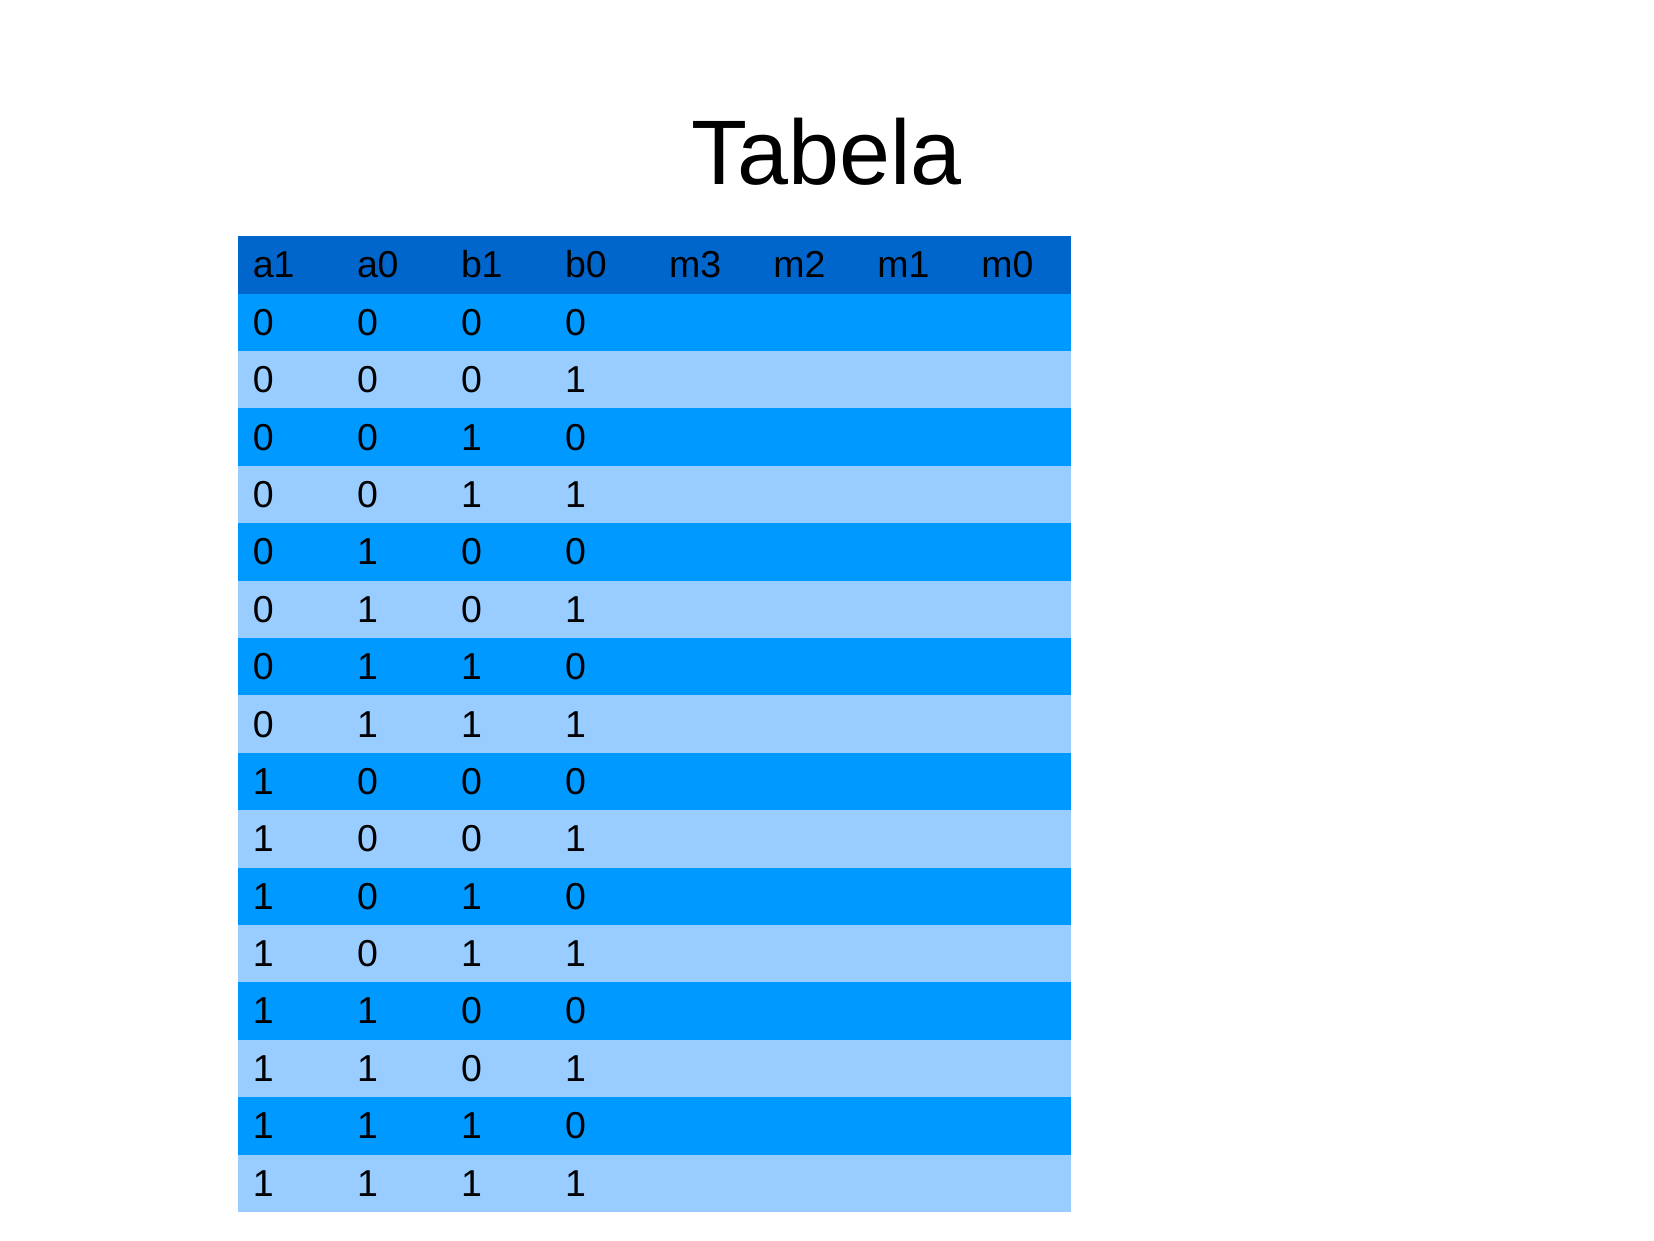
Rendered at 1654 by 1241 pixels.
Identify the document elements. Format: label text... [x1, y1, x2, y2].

table_cell [863, 868, 967, 925]
table_cell 1 [238, 925, 342, 982]
table_cell 0 [446, 1040, 550, 1097]
table_cell [759, 982, 863, 1040]
table_cell [654, 695, 759, 753]
table_cell [863, 294, 967, 351]
table_cell [654, 581, 759, 638]
table_cell 0 [550, 982, 654, 1040]
table_header m1 [863, 236, 967, 294]
table_cell [759, 581, 863, 638]
table_cell 1 [342, 1155, 446, 1212]
table_cell [759, 523, 863, 581]
table_cell [654, 351, 759, 408]
table_cell [759, 408, 863, 466]
table_cell [654, 810, 759, 868]
table_cell 0 [238, 351, 342, 408]
table_cell 0 [550, 868, 654, 925]
table_cell 1 [446, 408, 550, 466]
table_cell [863, 925, 967, 982]
table_cell 1 [342, 523, 446, 581]
table_cell [654, 638, 759, 695]
table_cell 1 [342, 695, 446, 753]
table_cell 0 [446, 523, 550, 581]
table_cell [759, 810, 863, 868]
table_header a1 [238, 236, 342, 294]
table_cell 0 [342, 351, 446, 408]
table_cell [967, 408, 1071, 466]
table_cell 1 [550, 925, 654, 982]
table_cell 1 [342, 982, 446, 1040]
table_cell [654, 408, 759, 466]
table_cell [863, 351, 967, 408]
table_cell [654, 1097, 759, 1155]
table_cell 1 [238, 1097, 342, 1155]
table_cell [759, 1040, 863, 1097]
table_cell [967, 581, 1071, 638]
table_cell 0 [446, 294, 550, 351]
table_cell 1 [238, 868, 342, 925]
table_cell 0 [550, 523, 654, 581]
table_cell [863, 466, 967, 523]
table_cell 0 [238, 294, 342, 351]
table_header m3 [654, 236, 759, 294]
table_cell 1 [550, 810, 654, 868]
table_cell [967, 810, 1071, 868]
table_cell [654, 1155, 759, 1212]
table_cell 1 [342, 581, 446, 638]
table_cell 0 [446, 810, 550, 868]
table_cell 1 [550, 695, 654, 753]
table_cell [863, 638, 967, 695]
table_cell [759, 753, 863, 810]
table_cell 1 [446, 868, 550, 925]
table_header a0 [342, 236, 446, 294]
title Tabela [82, 56, 1571, 250]
table_cell 1 [342, 638, 446, 695]
table_cell [967, 294, 1071, 351]
table_cell [863, 581, 967, 638]
table_cell 1 [446, 638, 550, 695]
table_cell 1 [446, 466, 550, 523]
table_cell 0 [342, 466, 446, 523]
table_cell 0 [446, 982, 550, 1040]
table_cell [654, 925, 759, 982]
table_cell [967, 868, 1071, 925]
table_cell 0 [238, 466, 342, 523]
table_cell 1 [342, 1040, 446, 1097]
table_cell 0 [550, 753, 654, 810]
table_cell 1 [550, 581, 654, 638]
table_cell [654, 523, 759, 581]
table_cell [863, 1040, 967, 1097]
table_cell 1 [342, 1097, 446, 1155]
table_cell [863, 1097, 967, 1155]
table_cell [759, 1097, 863, 1155]
table_cell 1 [446, 695, 550, 753]
table_cell [967, 466, 1071, 523]
table_cell [863, 523, 967, 581]
table_cell 0 [238, 638, 342, 695]
table_cell 0 [446, 581, 550, 638]
table_cell [967, 1155, 1071, 1212]
table_cell [654, 753, 759, 810]
table_cell 0 [238, 523, 342, 581]
table_cell 1 [446, 1155, 550, 1212]
table_cell [967, 695, 1071, 753]
table_cell [967, 753, 1071, 810]
table_cell 0 [342, 294, 446, 351]
table_cell 0 [446, 753, 550, 810]
table_cell 0 [550, 638, 654, 695]
table_cell 0 [238, 581, 342, 638]
table_cell 1 [550, 466, 654, 523]
table_cell [759, 638, 863, 695]
table_cell 0 [238, 695, 342, 753]
table_cell [967, 351, 1071, 408]
table_cell 1 [238, 982, 342, 1040]
table_cell [863, 408, 967, 466]
table_cell [759, 695, 863, 753]
table_cell [759, 1155, 863, 1212]
table_cell 1 [238, 753, 342, 810]
table_cell [967, 925, 1071, 982]
table_cell 0 [342, 868, 446, 925]
table_header b1 [446, 236, 550, 294]
table_cell 1 [550, 1155, 654, 1212]
table_cell [967, 523, 1071, 581]
table_cell 1 [238, 810, 342, 868]
table_cell 0 [342, 925, 446, 982]
table_cell 0 [550, 408, 654, 466]
table_cell [759, 466, 863, 523]
table_cell [863, 810, 967, 868]
table_cell 1 [238, 1155, 342, 1212]
table_cell 1 [550, 351, 654, 408]
table_cell [759, 294, 863, 351]
table_cell 1 [446, 925, 550, 982]
table_cell [759, 351, 863, 408]
table_cell [863, 753, 967, 810]
table_cell [654, 982, 759, 1040]
table_cell [654, 466, 759, 523]
table_cell [967, 638, 1071, 695]
table_cell 0 [550, 1097, 654, 1155]
table_cell 0 [342, 753, 446, 810]
table_cell [863, 982, 967, 1040]
table_cell 1 [550, 1040, 654, 1097]
table_cell 0 [446, 351, 550, 408]
table_cell [759, 925, 863, 982]
table_header m0 [967, 236, 1071, 294]
table_cell 0 [342, 408, 446, 466]
table_cell 0 [550, 294, 654, 351]
table_cell [863, 695, 967, 753]
table_cell 0 [238, 408, 342, 466]
table_cell [967, 1097, 1071, 1155]
table_cell [759, 868, 863, 925]
table_header m2 [759, 236, 863, 294]
table_cell [654, 868, 759, 925]
table_cell [967, 1040, 1071, 1097]
table_cell 1 [446, 1097, 550, 1155]
table_cell 1 [238, 1040, 342, 1097]
table_cell 0 [342, 810, 446, 868]
table_header b0 [550, 236, 654, 294]
table_cell [863, 1155, 967, 1212]
table_cell [654, 294, 759, 351]
table_cell [967, 982, 1071, 1040]
